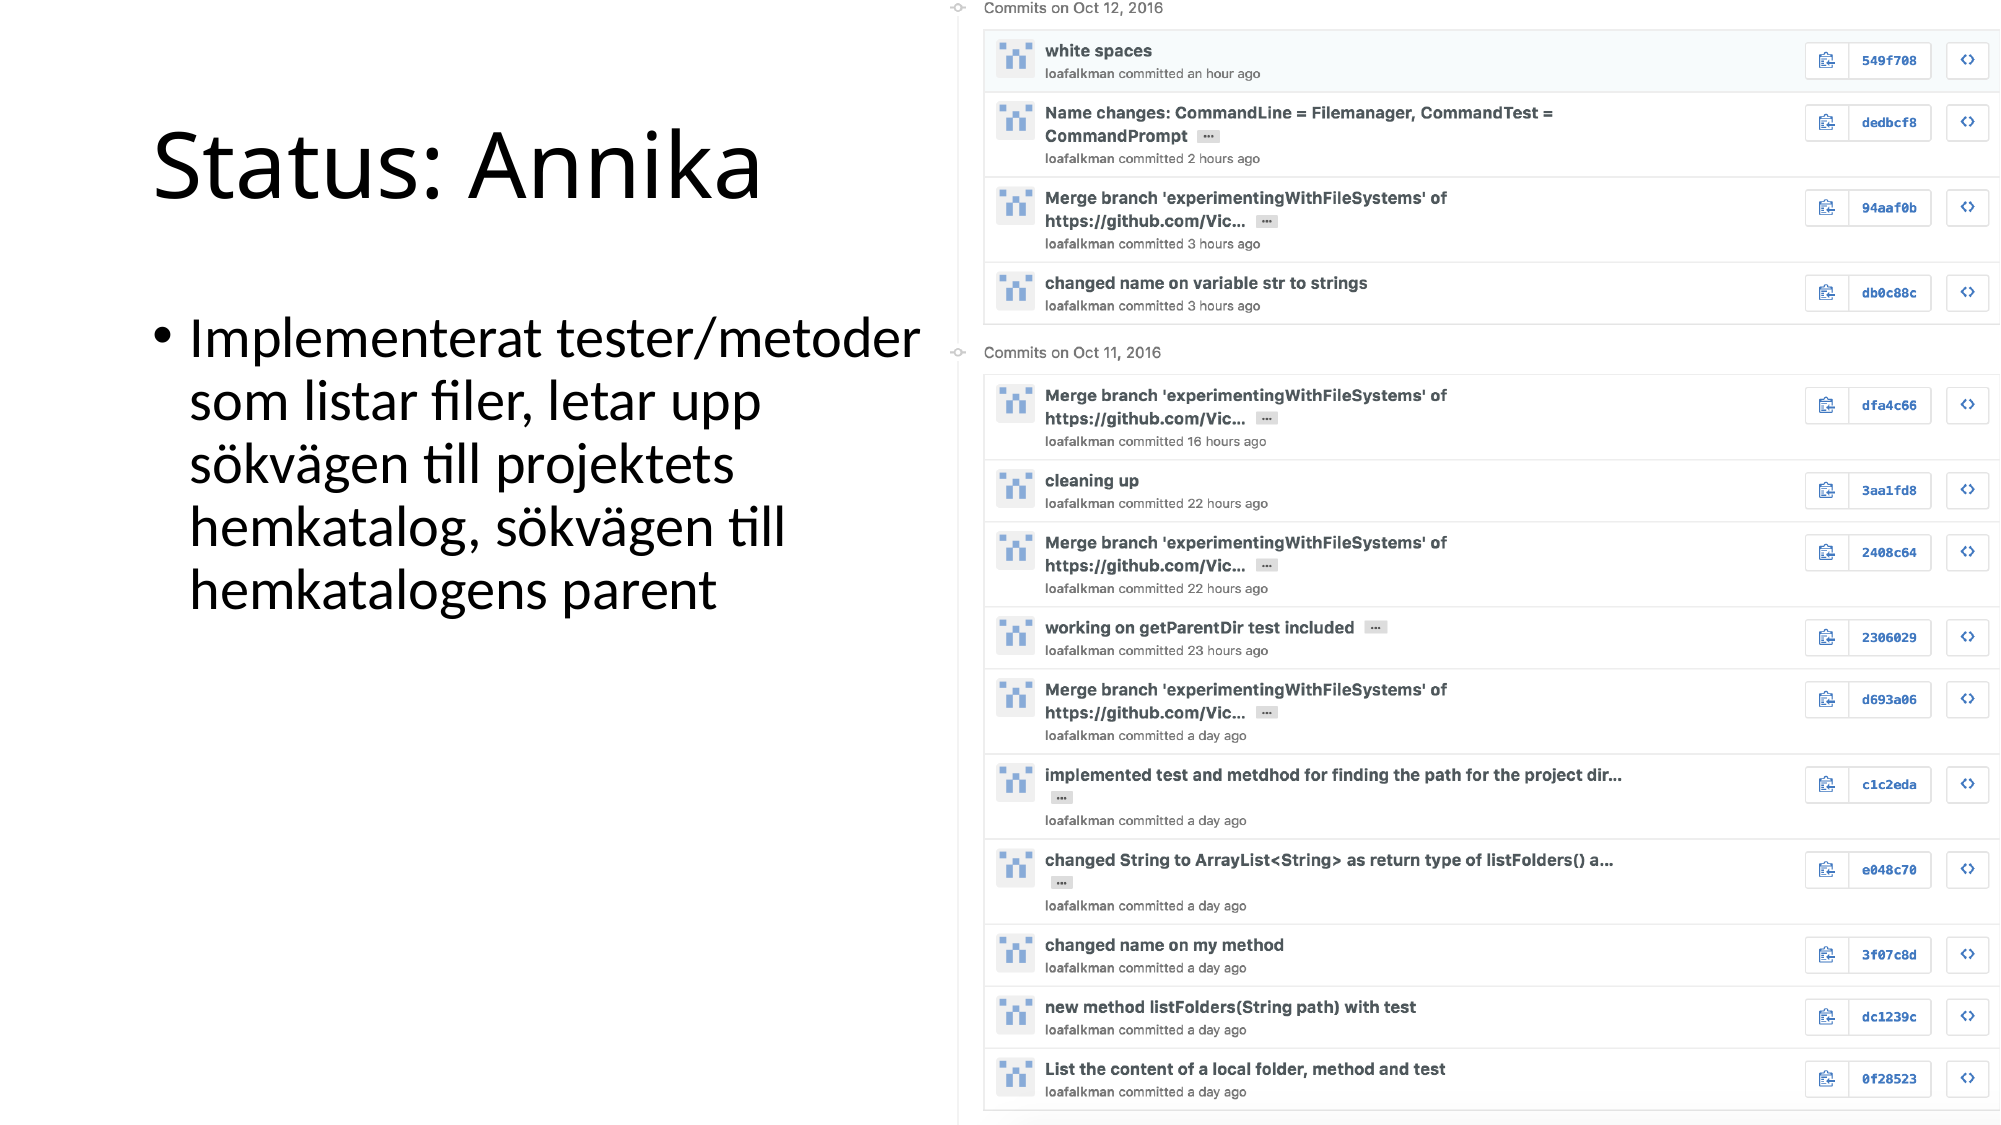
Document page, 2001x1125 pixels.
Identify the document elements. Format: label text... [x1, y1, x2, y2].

title Status: Annika [137, 59, 944, 278]
list Implementerat tester/metoder som listar filer, letar upp sökvägen till projektets hemkatalog, sökvägen till hemkatalogens parent [137, 299, 944, 1014]
picture [944, 0, 2000, 1125]
